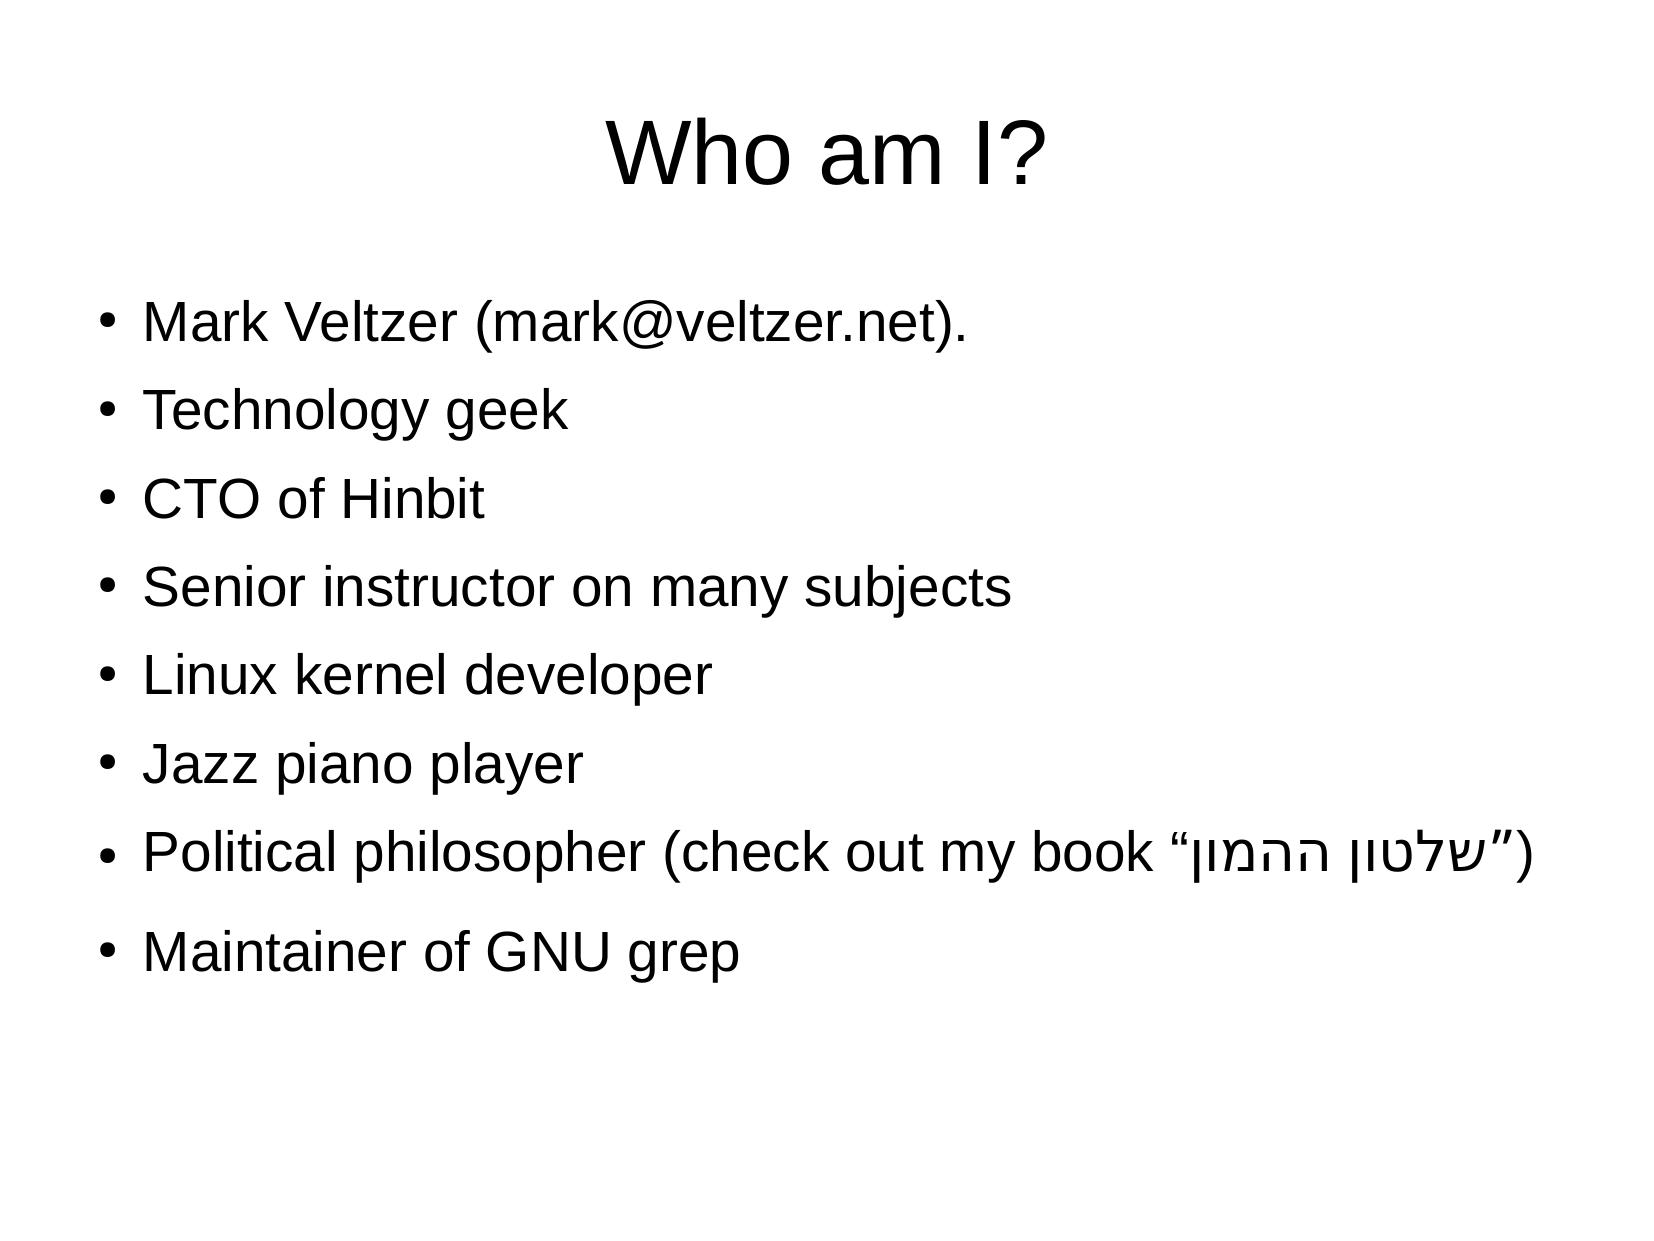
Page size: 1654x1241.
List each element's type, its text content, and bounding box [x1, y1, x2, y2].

title Who am I? [82, 49, 1571, 257]
list Mark Veltzer (mark@veltzer.net). Technology geek CTO of Hinbit Senior instructor on many subjects Linux kernel developer Jazz piano player Political philosopher (check out my book “שלטון ההמון”) Maintainer of GNU grep [82, 290, 1538, 1010]
